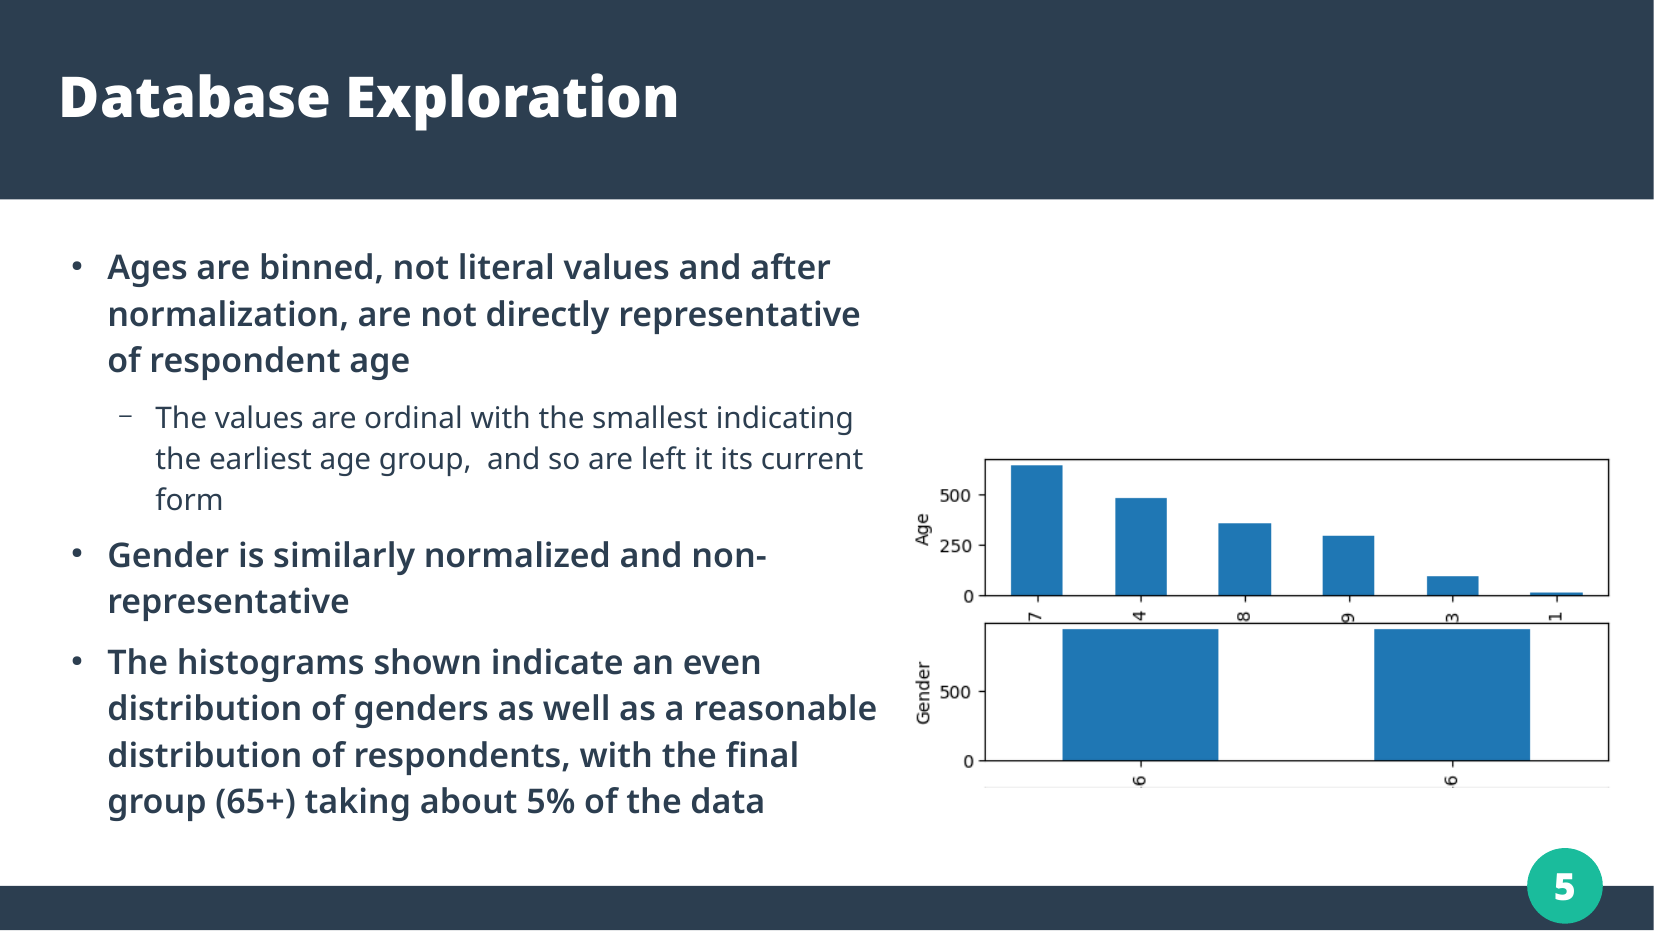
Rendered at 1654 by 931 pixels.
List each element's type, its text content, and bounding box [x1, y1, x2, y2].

picture [893, 449, 1632, 788]
list Ages are binned, not literal values and after normalization, are not directly representative of respondent age The values are ordinal with the smallest indicating the earliest age group, and so are left it its current form Gender is similarly normalized and non-representative The histograms shown indicate an even distribution of genders as well as a reasonable distribution of respondents, with the final group (65+) taking about 5% of the data [59, 243, 901, 864]
title Database Exploration [59, 37, 1595, 155]
